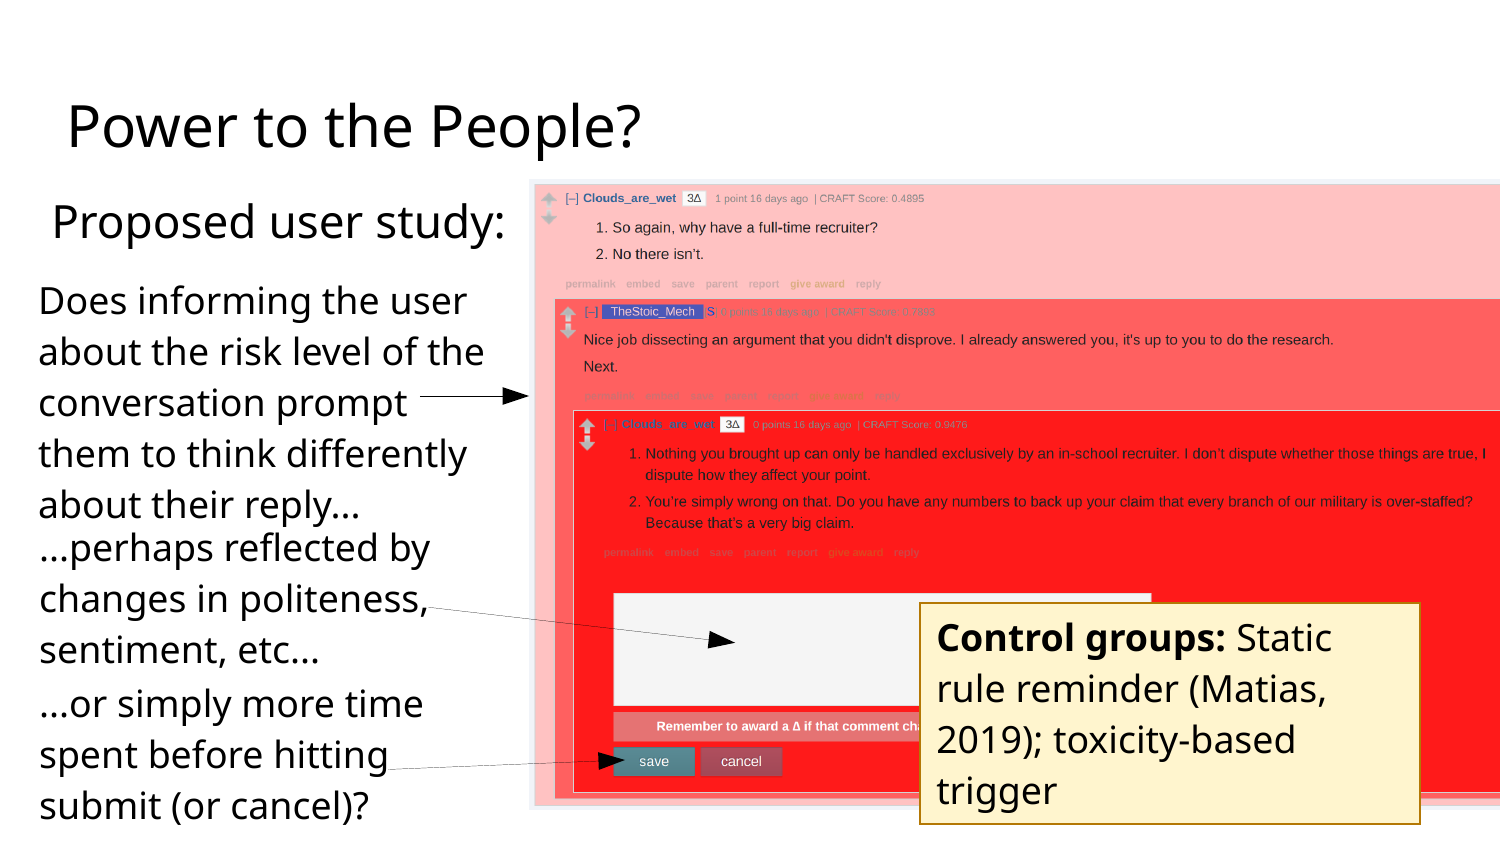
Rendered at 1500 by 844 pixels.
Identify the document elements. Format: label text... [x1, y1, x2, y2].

text_box Does informing the user about the risk level of the conversation prompt them to think differently about their reply... [23, 266, 507, 518]
text_box ...perhaps reflected by changes in politeness, sentiment, etc... [24, 514, 530, 706]
text_box ...or simply more time spent before hitting submit (or cancel)? [24, 670, 487, 827]
picture [529, 179, 1500, 810]
text_box Proposed user study: [51, 189, 1449, 810]
text_box Control groups: Static rule reminder (Matias, 2019); toxicity-based trigger [920, 603, 1421, 770]
title Power to the People? [51, 74, 1450, 168]
